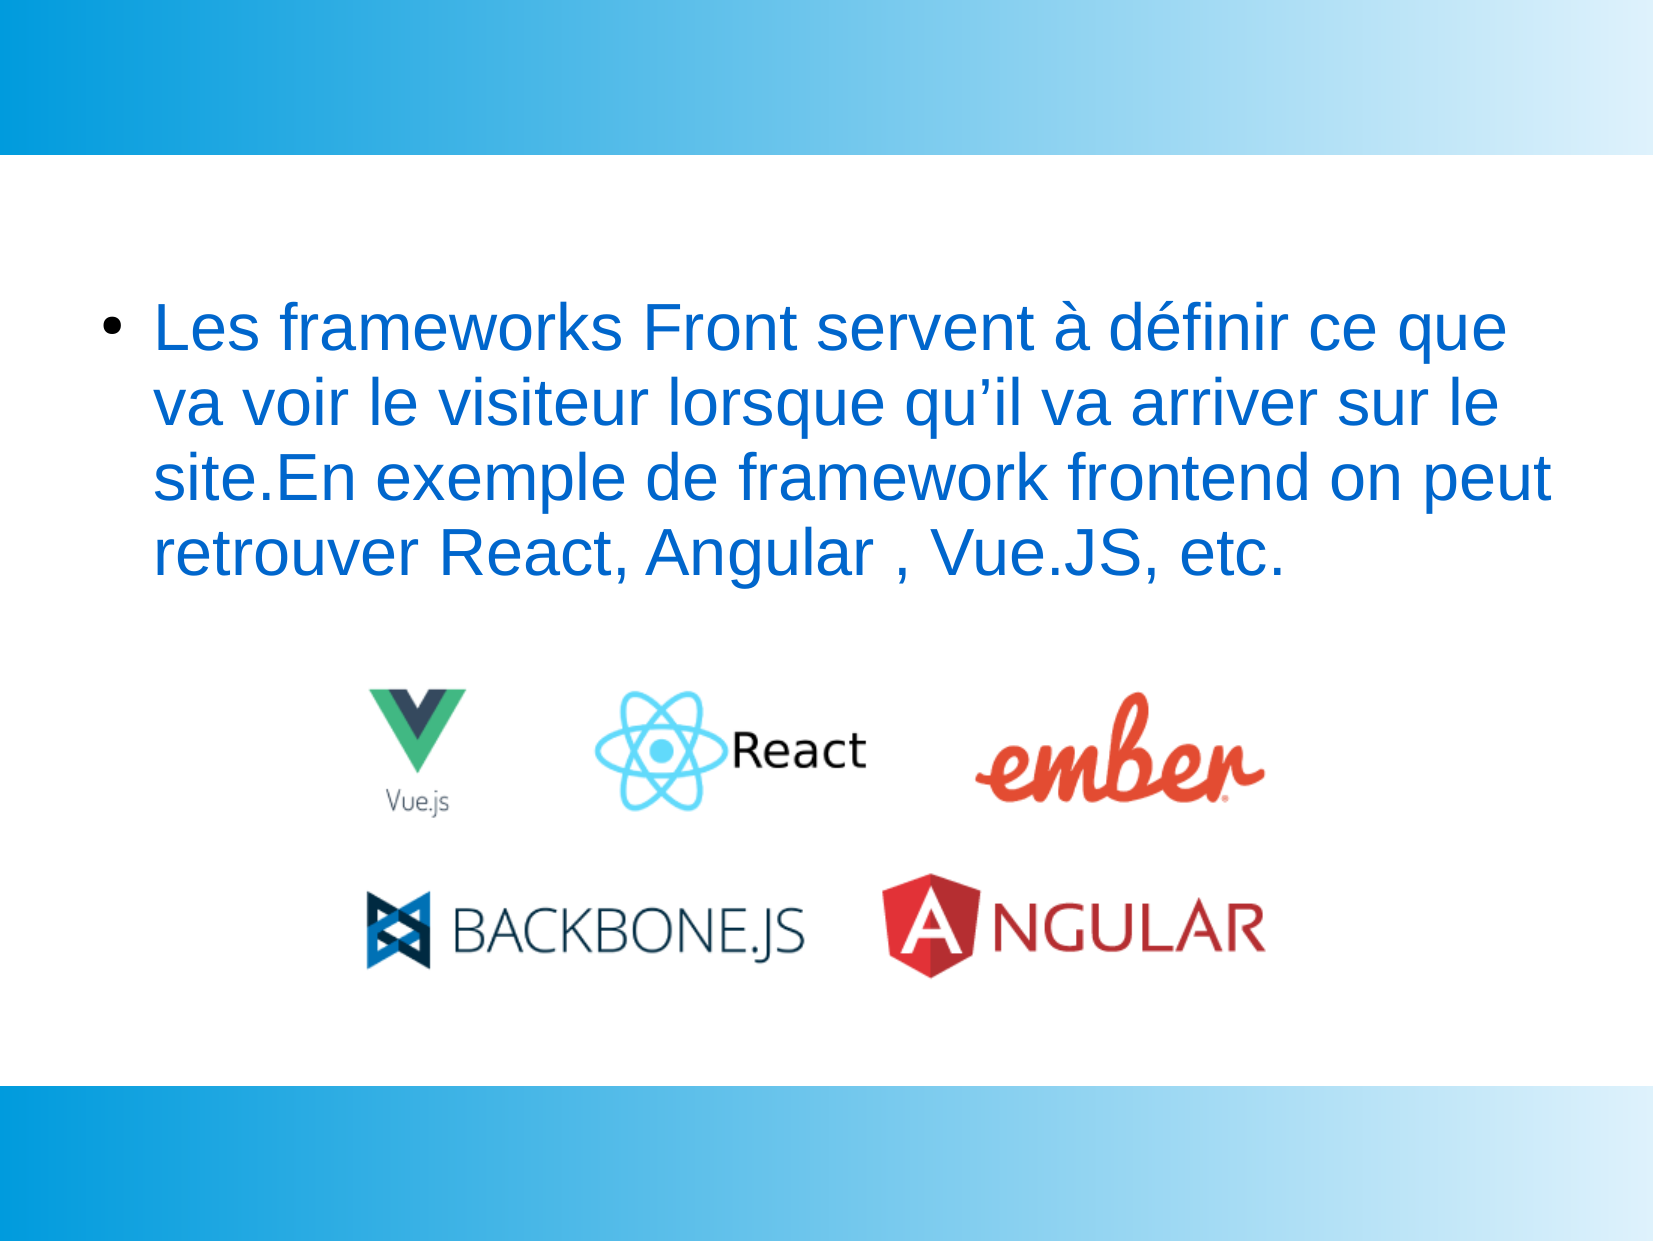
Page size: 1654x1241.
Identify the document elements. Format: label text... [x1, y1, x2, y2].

picture [283, 637, 1335, 1026]
list Les frameworks Front servent à définir ce que va voir le visiteur lorsque qu’il va arriver sur le site.En exemple de framework frontend on peut retrouver React, Angular , Vue.JS, etc. [82, 290, 1571, 1010]
